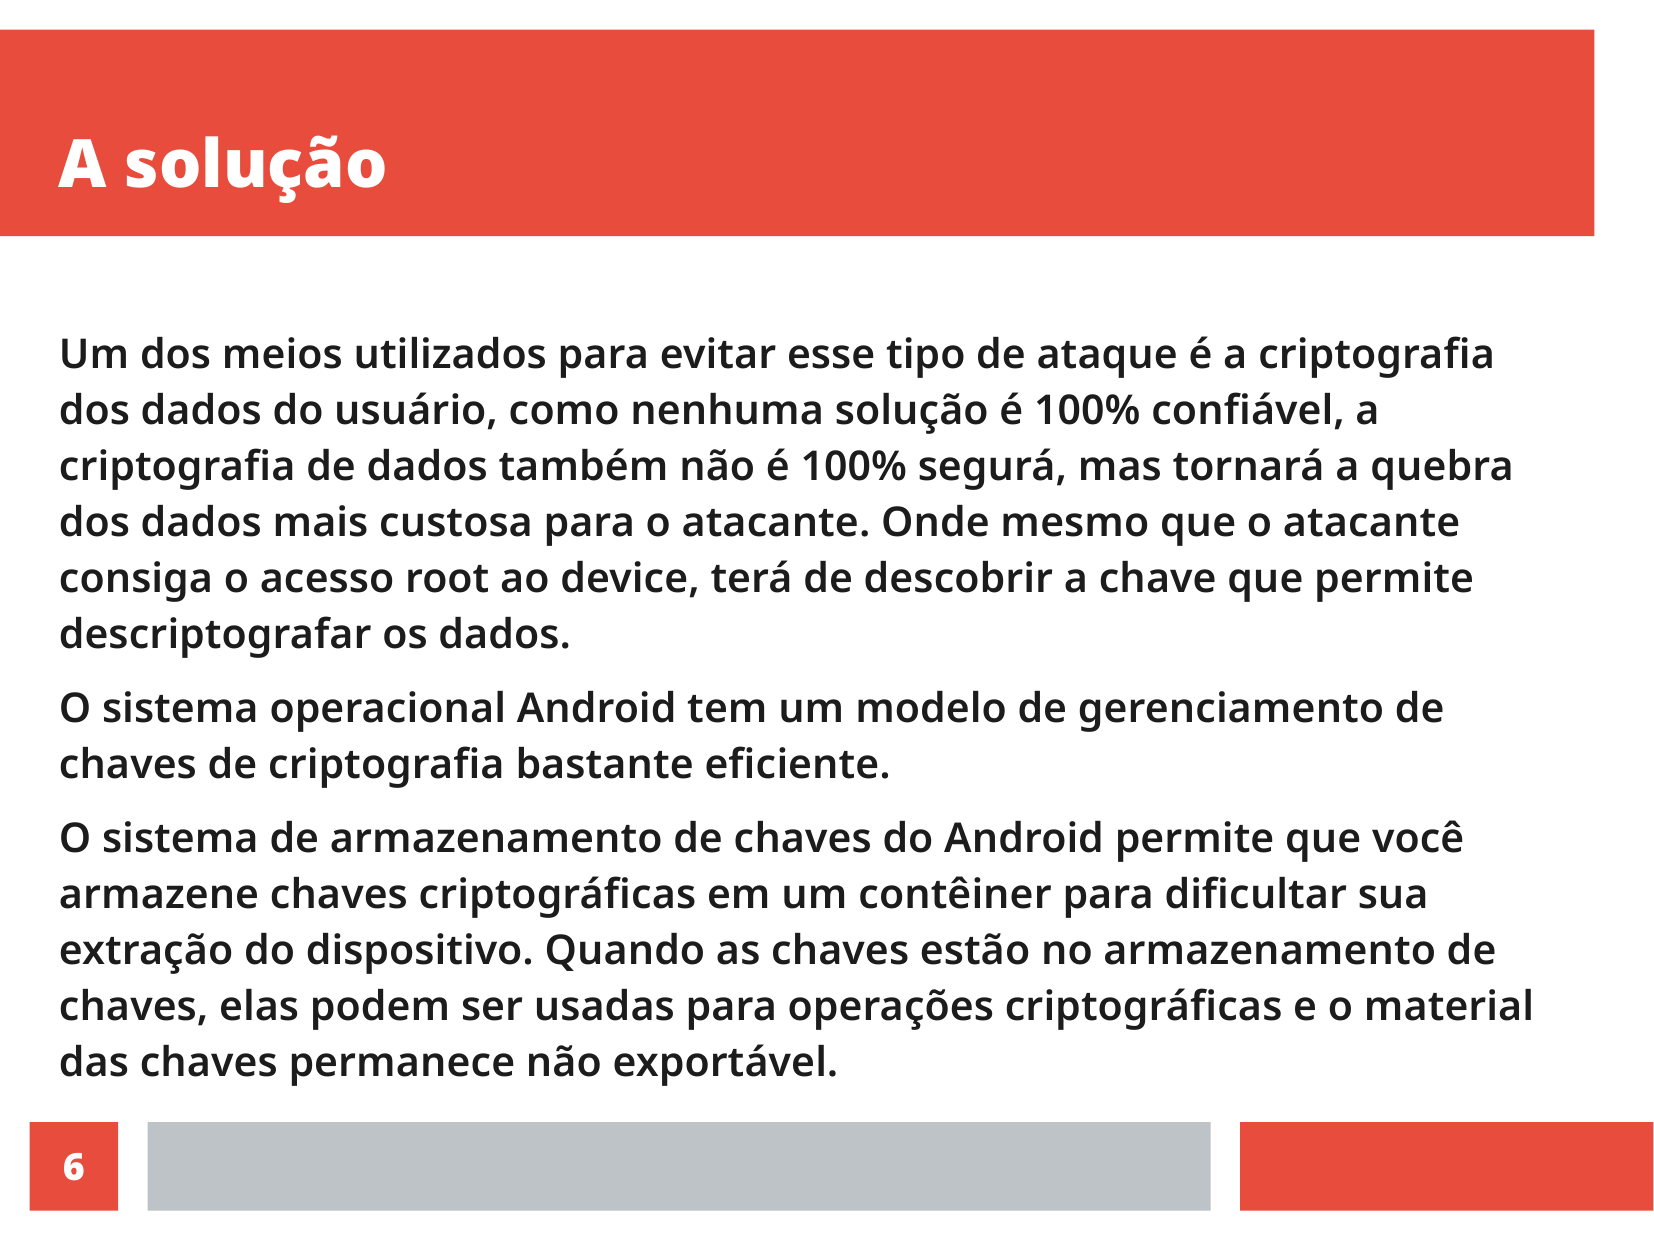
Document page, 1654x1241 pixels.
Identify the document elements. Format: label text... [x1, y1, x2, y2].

title A solução [59, 59, 1595, 207]
list Um dos meios utilizados para evitar esse tipo de ataque é a criptografia dos dados do usuário, como nenhuma solução é 100% confiável, a criptografia de dados também não é 100% segurá, mas tornará a quebra dos dados mais custosa para o atacante. Onde mesmo que o atacante consiga o acesso root ao device, terá de descobrir a chave que permite descriptografar os dados. O sistema operacional Android tem um modelo de gerenciamento de chaves de criptografia bastante eficiente. O sistema de armazenamento de chaves do Android permite que você armazene chaves criptográficas em um contêiner para dificultar sua extração do dispositivo. Quando as chaves estão no armazenamento de chaves, elas podem ser usadas para operações criptográficas e o material das chaves permanece não exportável. [59, 324, 1565, 1093]
